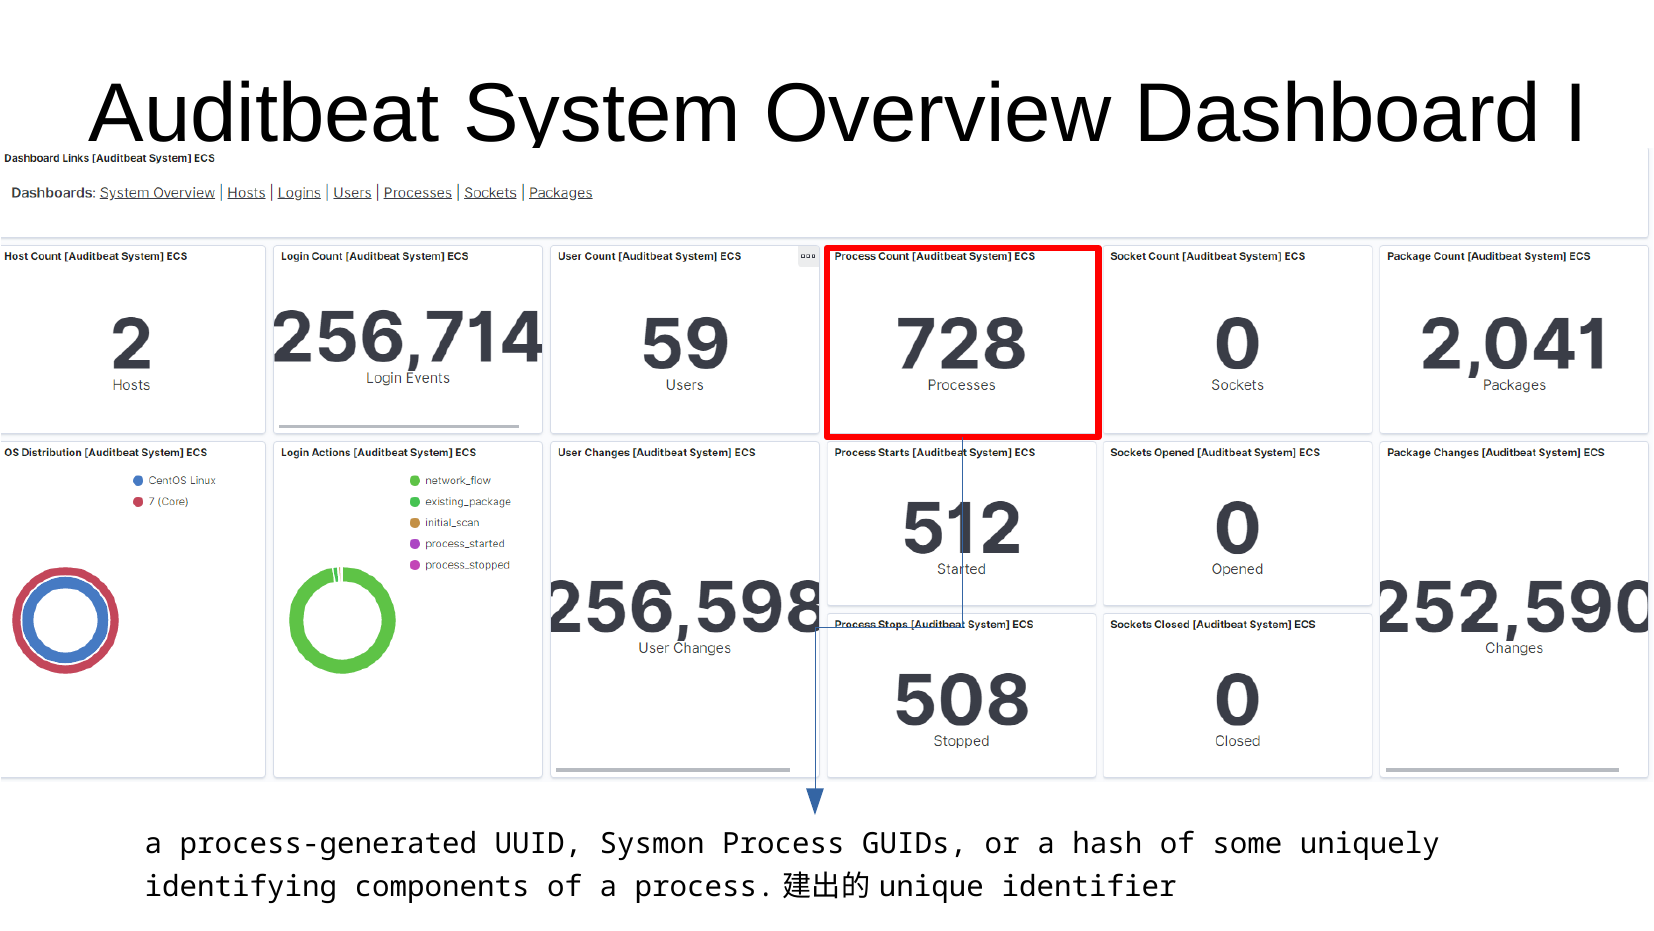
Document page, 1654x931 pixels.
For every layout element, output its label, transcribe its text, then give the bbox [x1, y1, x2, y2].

picture [830, 251, 1095, 434]
picture [1, 148, 1654, 782]
text_box Auditbeat System Overview Dashboard I [70, 59, 1607, 148]
text_box a process-generated UUID, Sysmon Process GUIDs, or a hash of some uniquely identifying components of a process.建出的unique identifier [129, 814, 1501, 899]
